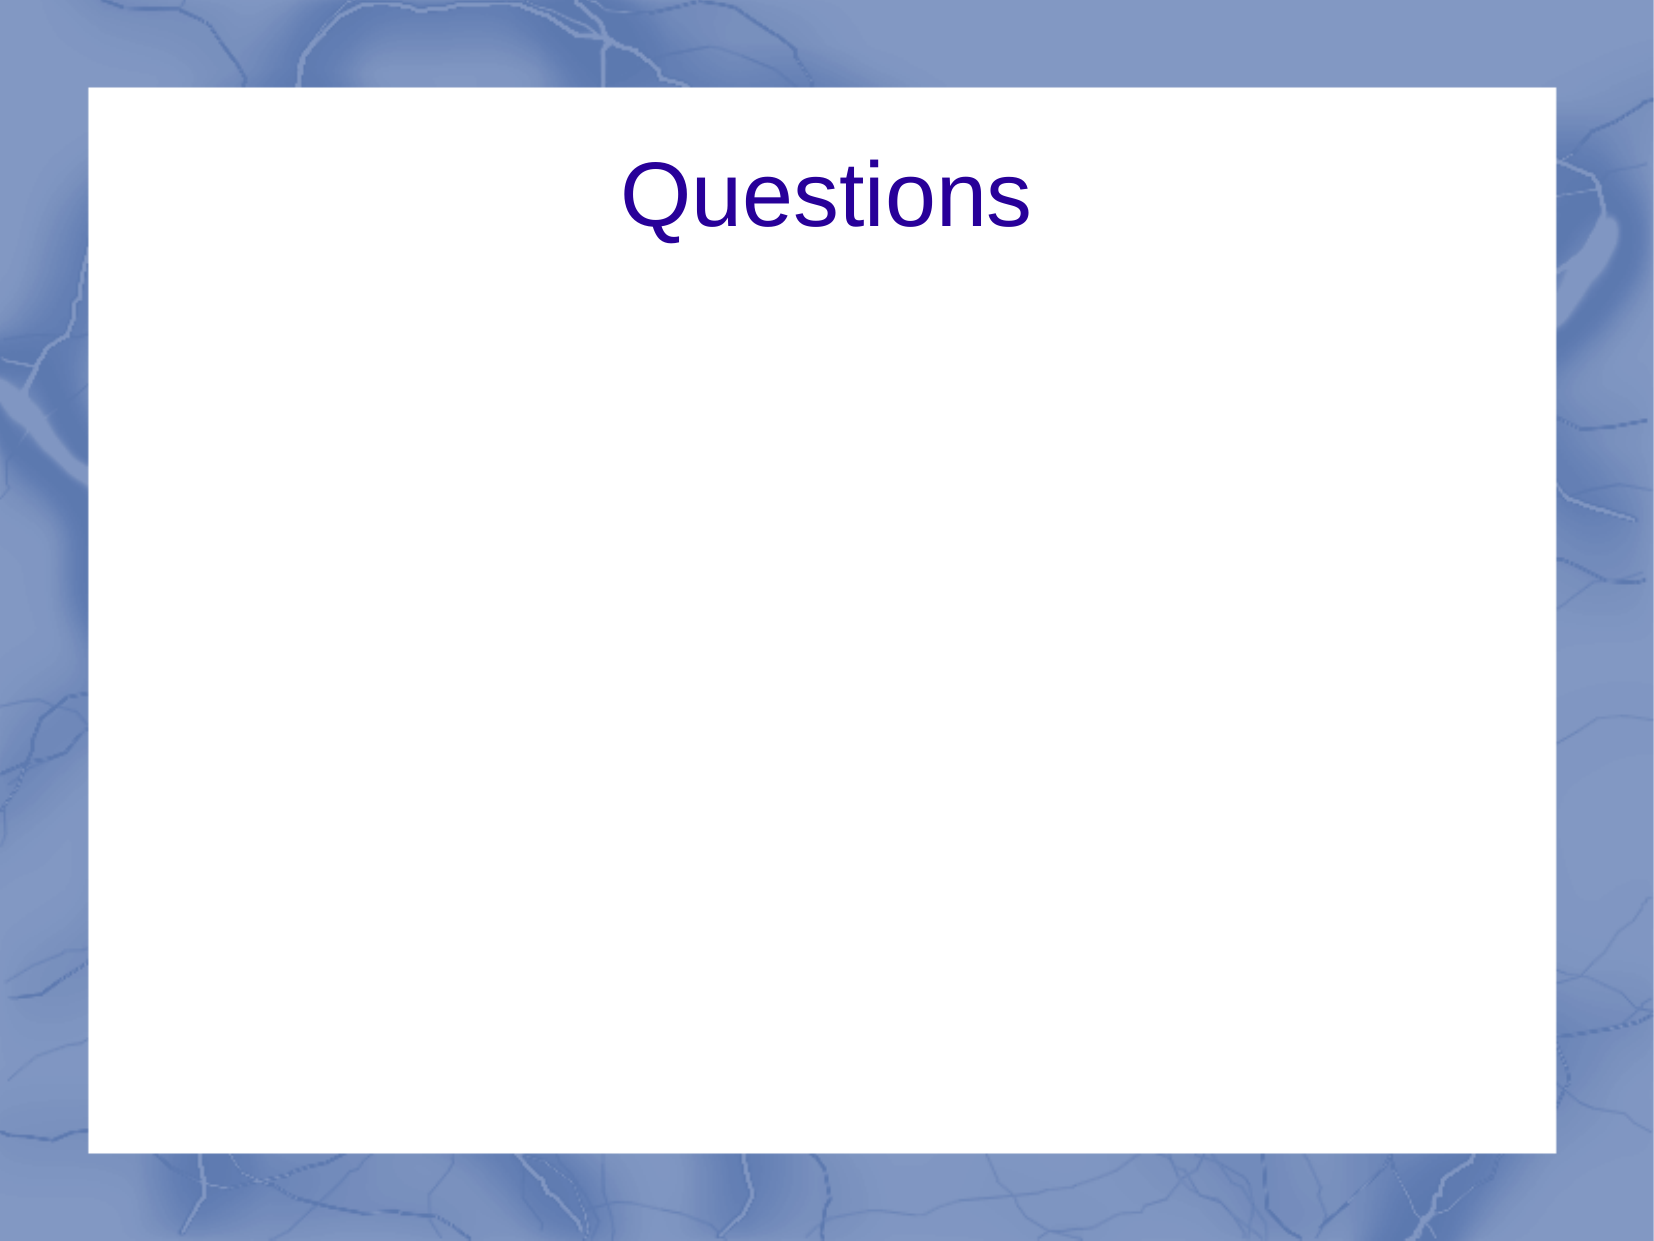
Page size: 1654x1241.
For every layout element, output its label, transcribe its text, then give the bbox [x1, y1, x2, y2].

title Questions [118, 98, 1536, 291]
picture [0, 0, 1654, 1241]
